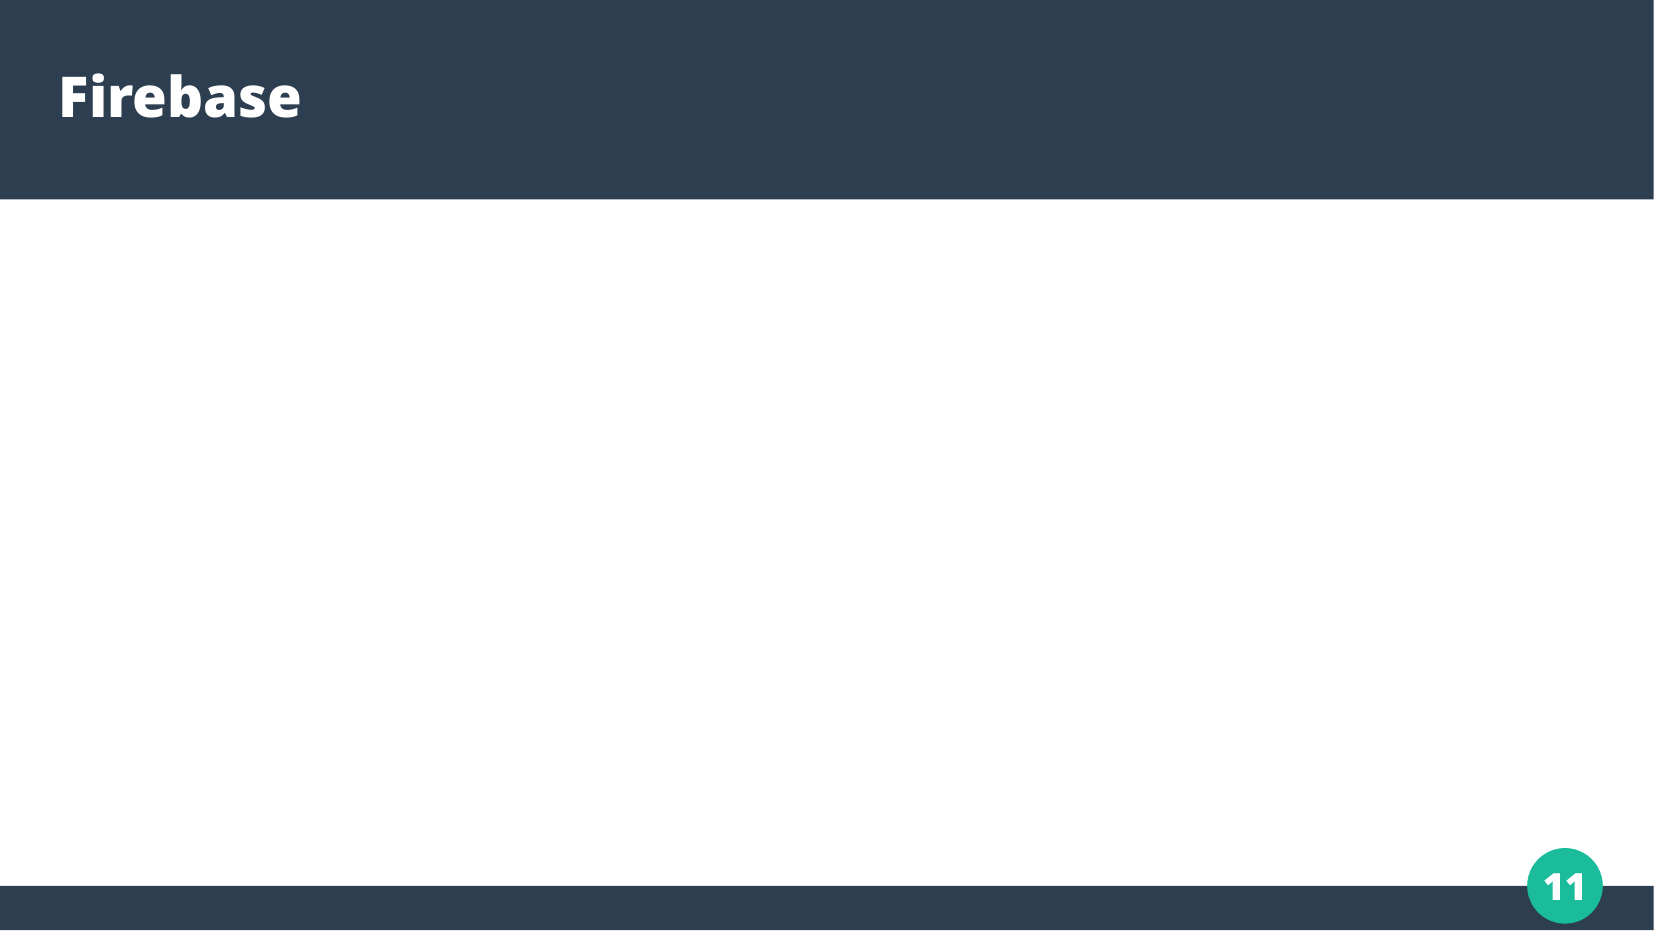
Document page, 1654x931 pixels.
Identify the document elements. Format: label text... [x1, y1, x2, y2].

title Firebase [59, 37, 1595, 156]
